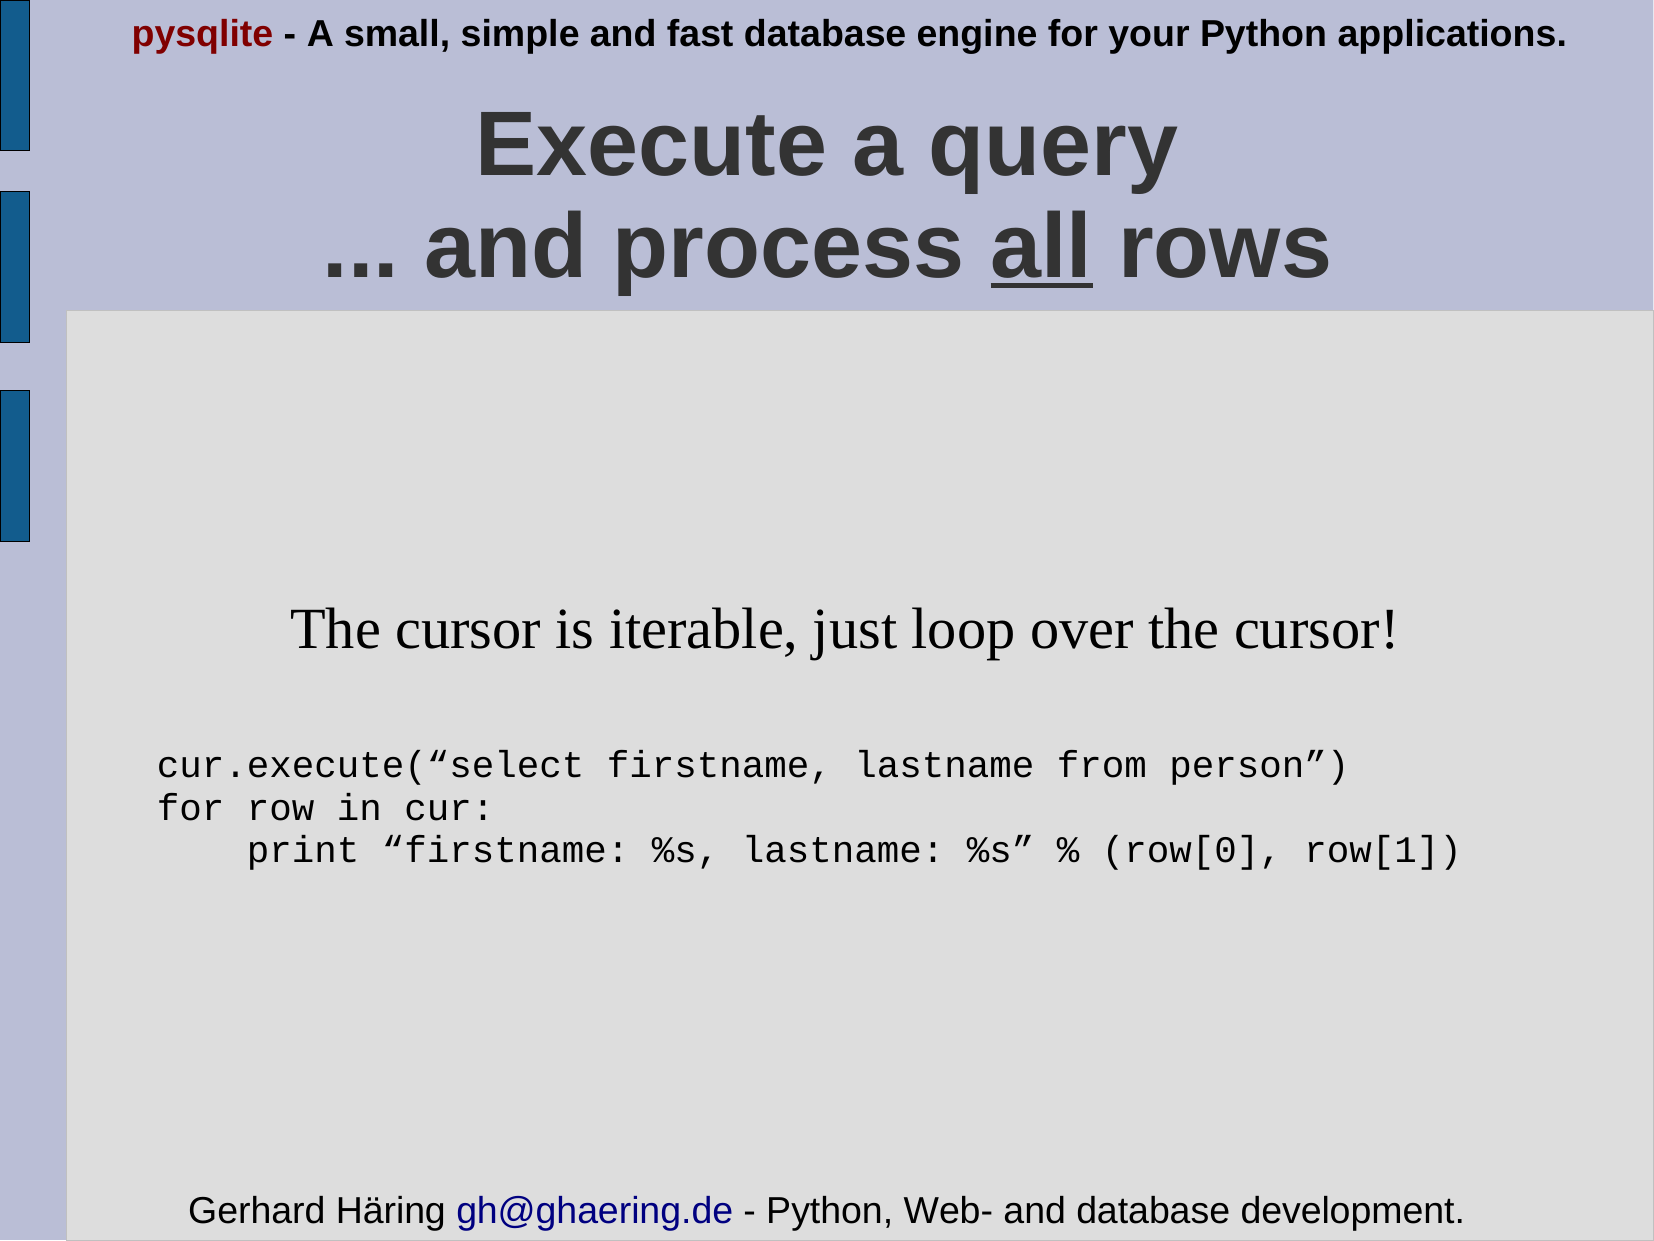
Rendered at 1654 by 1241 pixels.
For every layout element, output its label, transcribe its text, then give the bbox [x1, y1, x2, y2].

title Execute a query ... and process all rows [121, 92, 1534, 298]
subtitle The cursor is iterable, just loop over the cursor! cur.execute(“select firstname, lastname from person”) for row in cur: print “firstname: %s, lastname: %s” % (row[0], row[1]) [121, 344, 1534, 1127]
